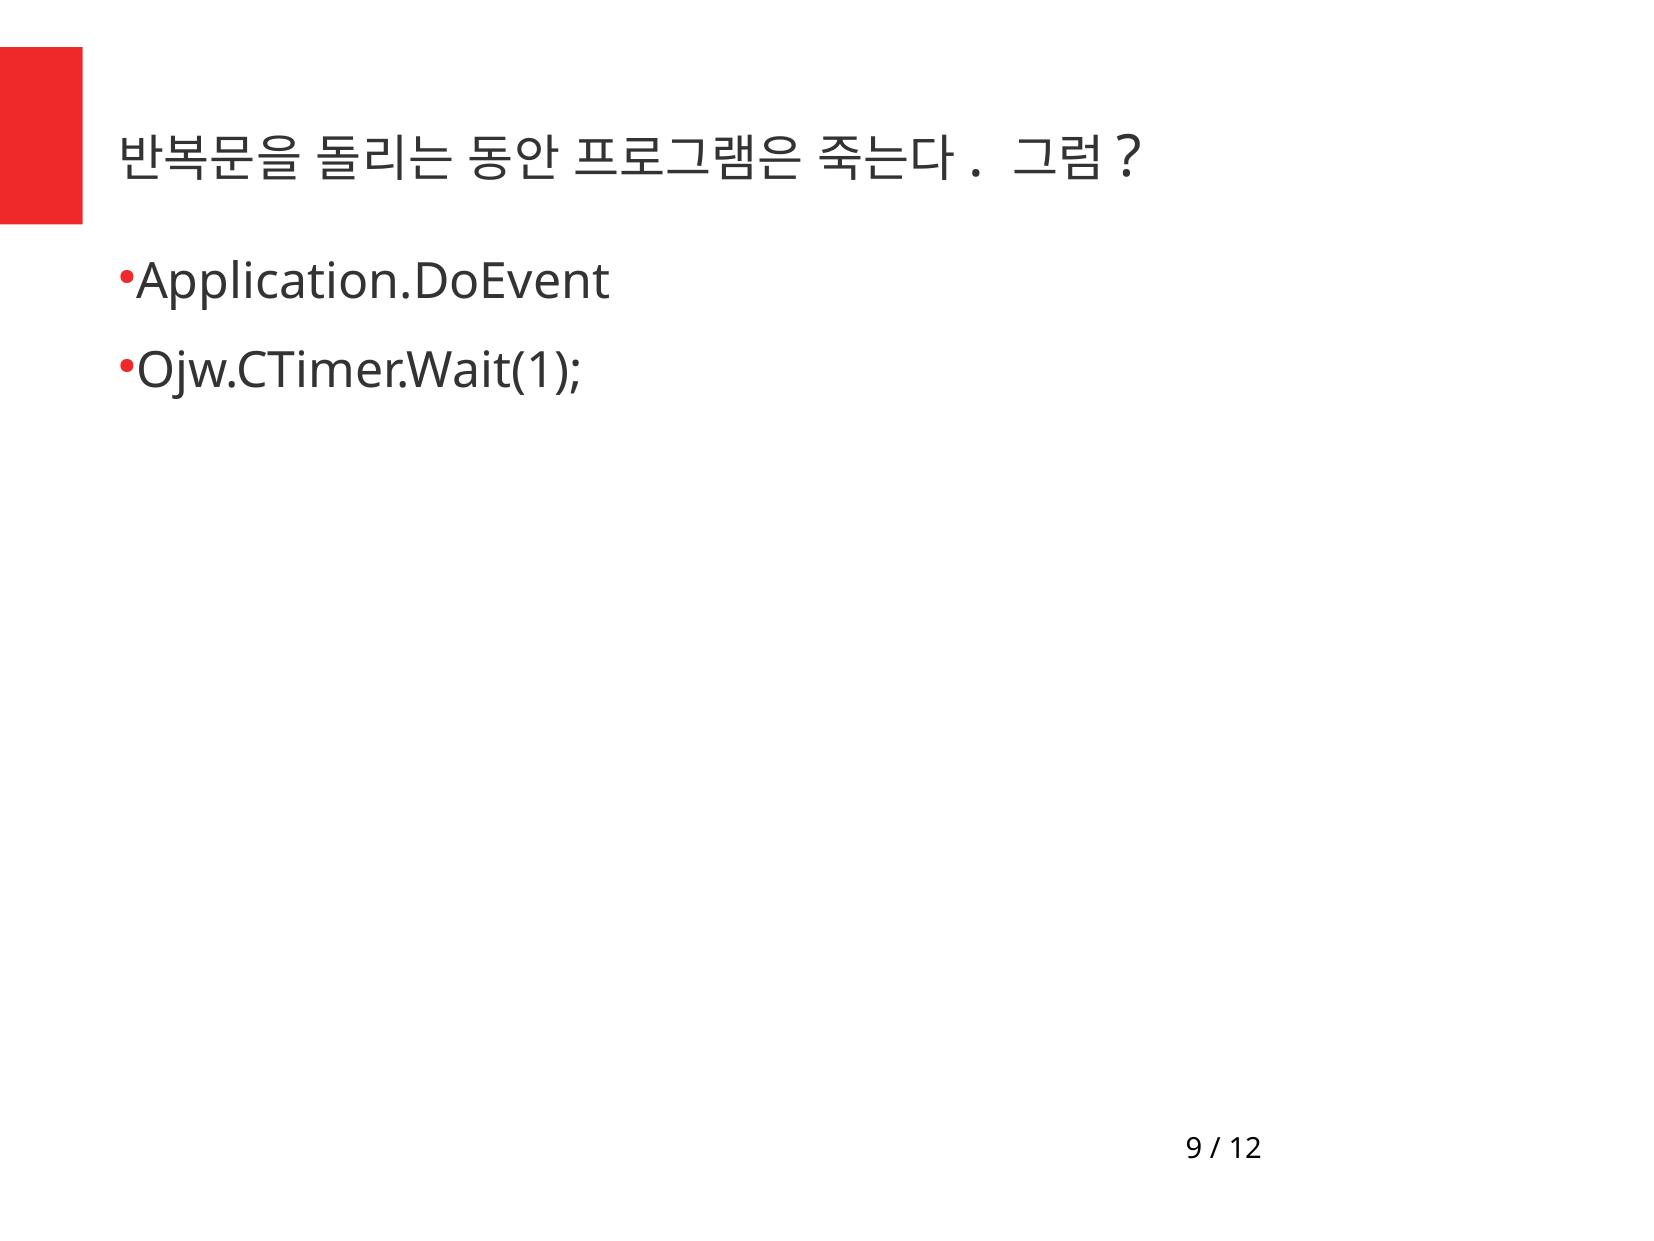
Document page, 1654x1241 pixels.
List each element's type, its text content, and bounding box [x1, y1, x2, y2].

text_box / 12 [1185, 1129, 1571, 1216]
list Application.DoEvent Ojw.CTimer.Wait(1); [118, 248, 1536, 968]
title 반복문을 돌리는 동안 프로그램은 죽는다. 그럼? [118, 49, 1571, 257]
